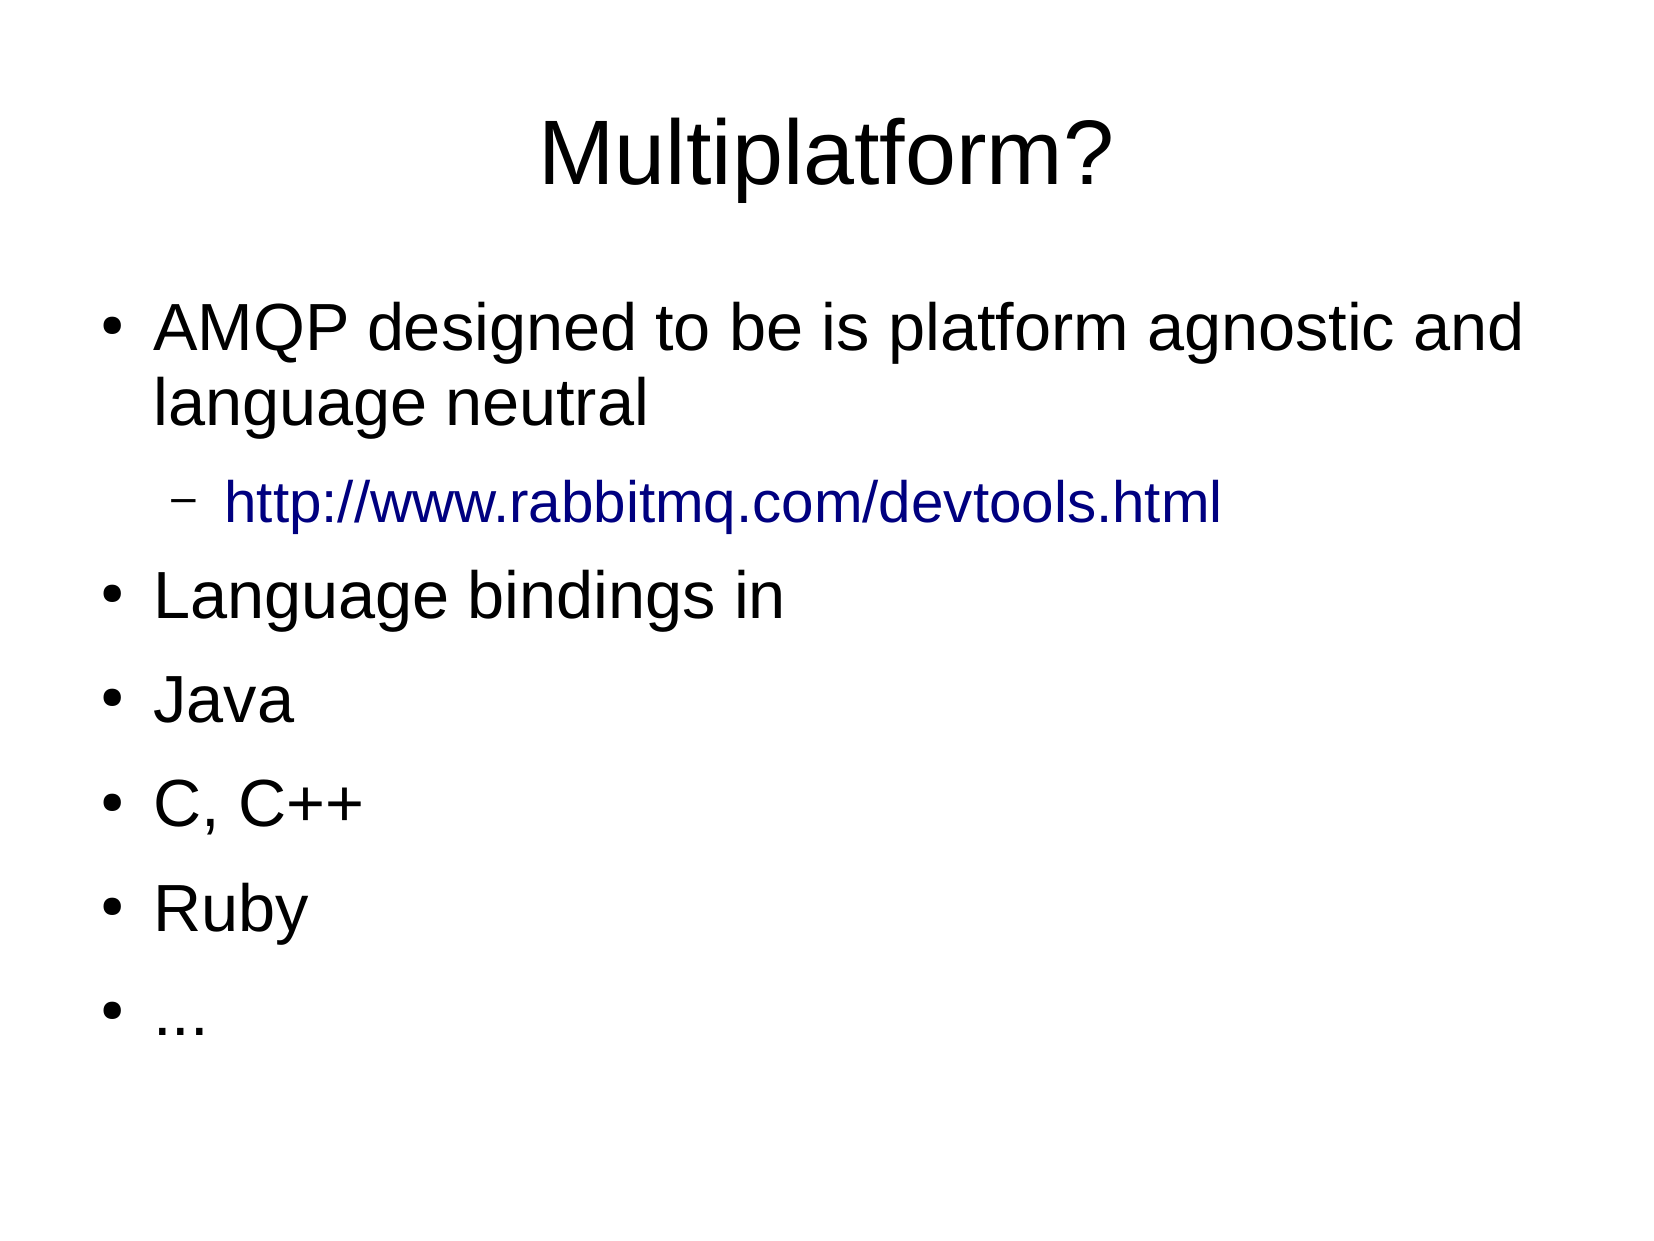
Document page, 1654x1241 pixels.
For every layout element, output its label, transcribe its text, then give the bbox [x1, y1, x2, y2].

list AMQP designed to be is platform agnostic and language neutral http://www.rabbitmq.com/devtools.html Language bindings in Java C, C++ Ruby ... [82, 290, 1571, 1109]
title Multiplatform? [82, 49, 1571, 257]
